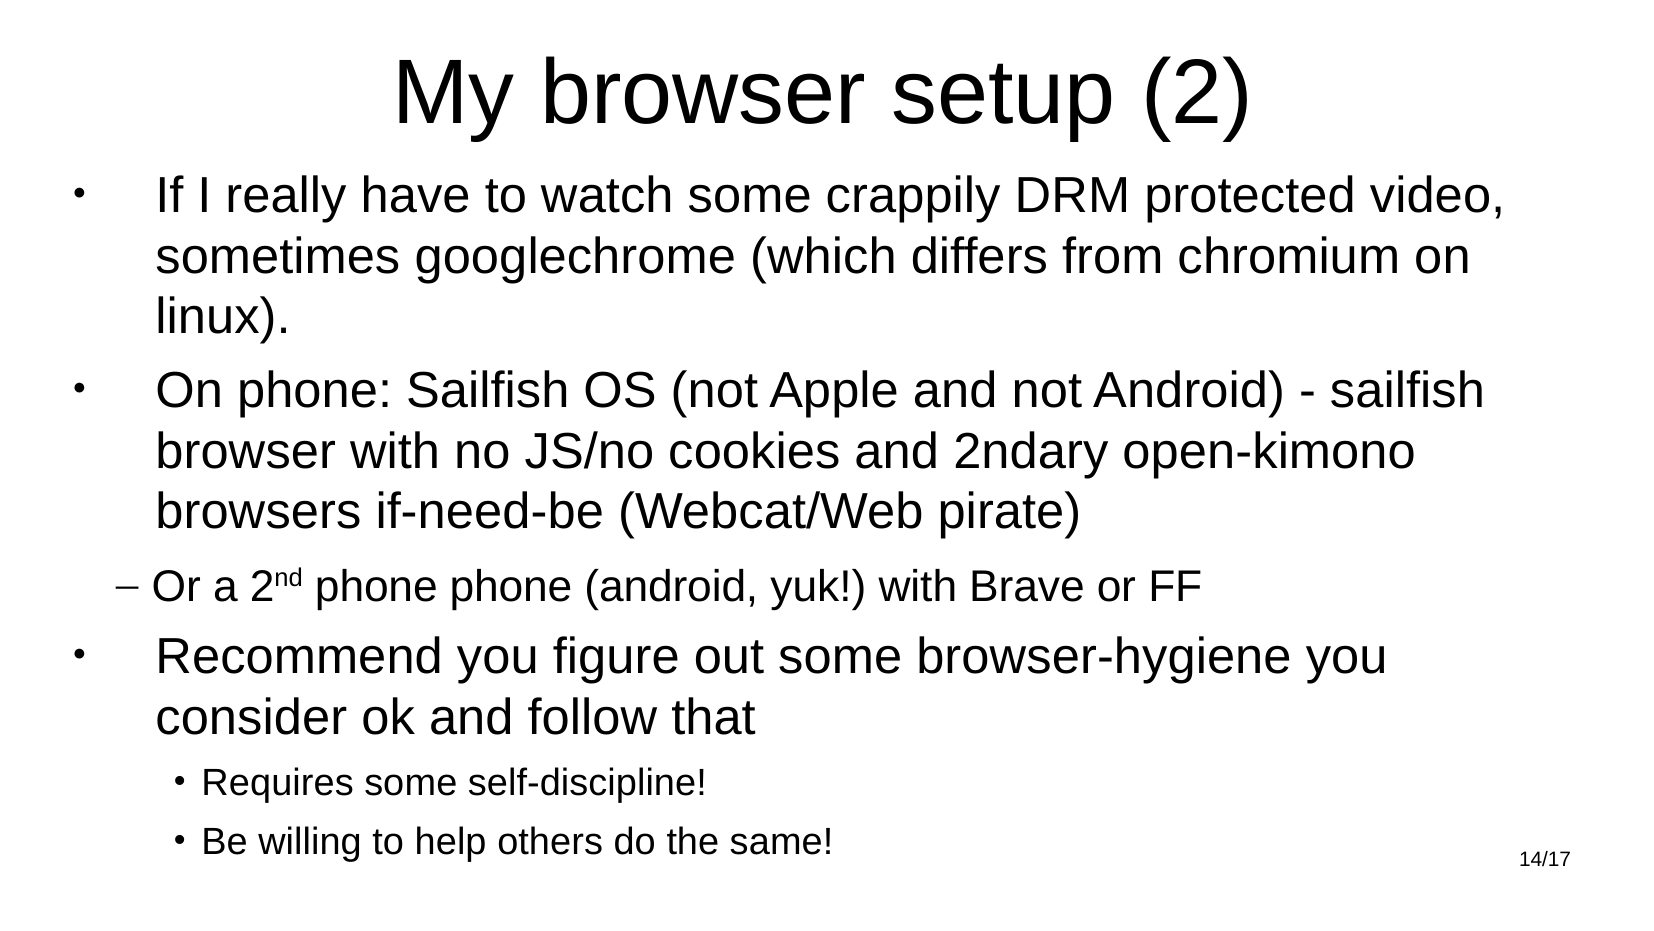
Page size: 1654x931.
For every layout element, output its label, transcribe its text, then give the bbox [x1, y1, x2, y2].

title My browser setup (2) [123, 11, 1523, 161]
list If I really have to watch some crappily DRM protected video, sometimes googlechrome (which differs from chromium on linux). On phone: Sailfish OS (not Apple and not Android) - sailfish browser with no JS/no cookies and 2ndary open-kimono browsers if-need-be (Webcat/Web pirate) Or a 2nd phone phone (android, yuk!) with Brave or FF Recommend you figure out some browser-hygiene you consider ok and follow that Requires some self-discipline! Be willing to help others do the same! [59, 161, 1595, 863]
